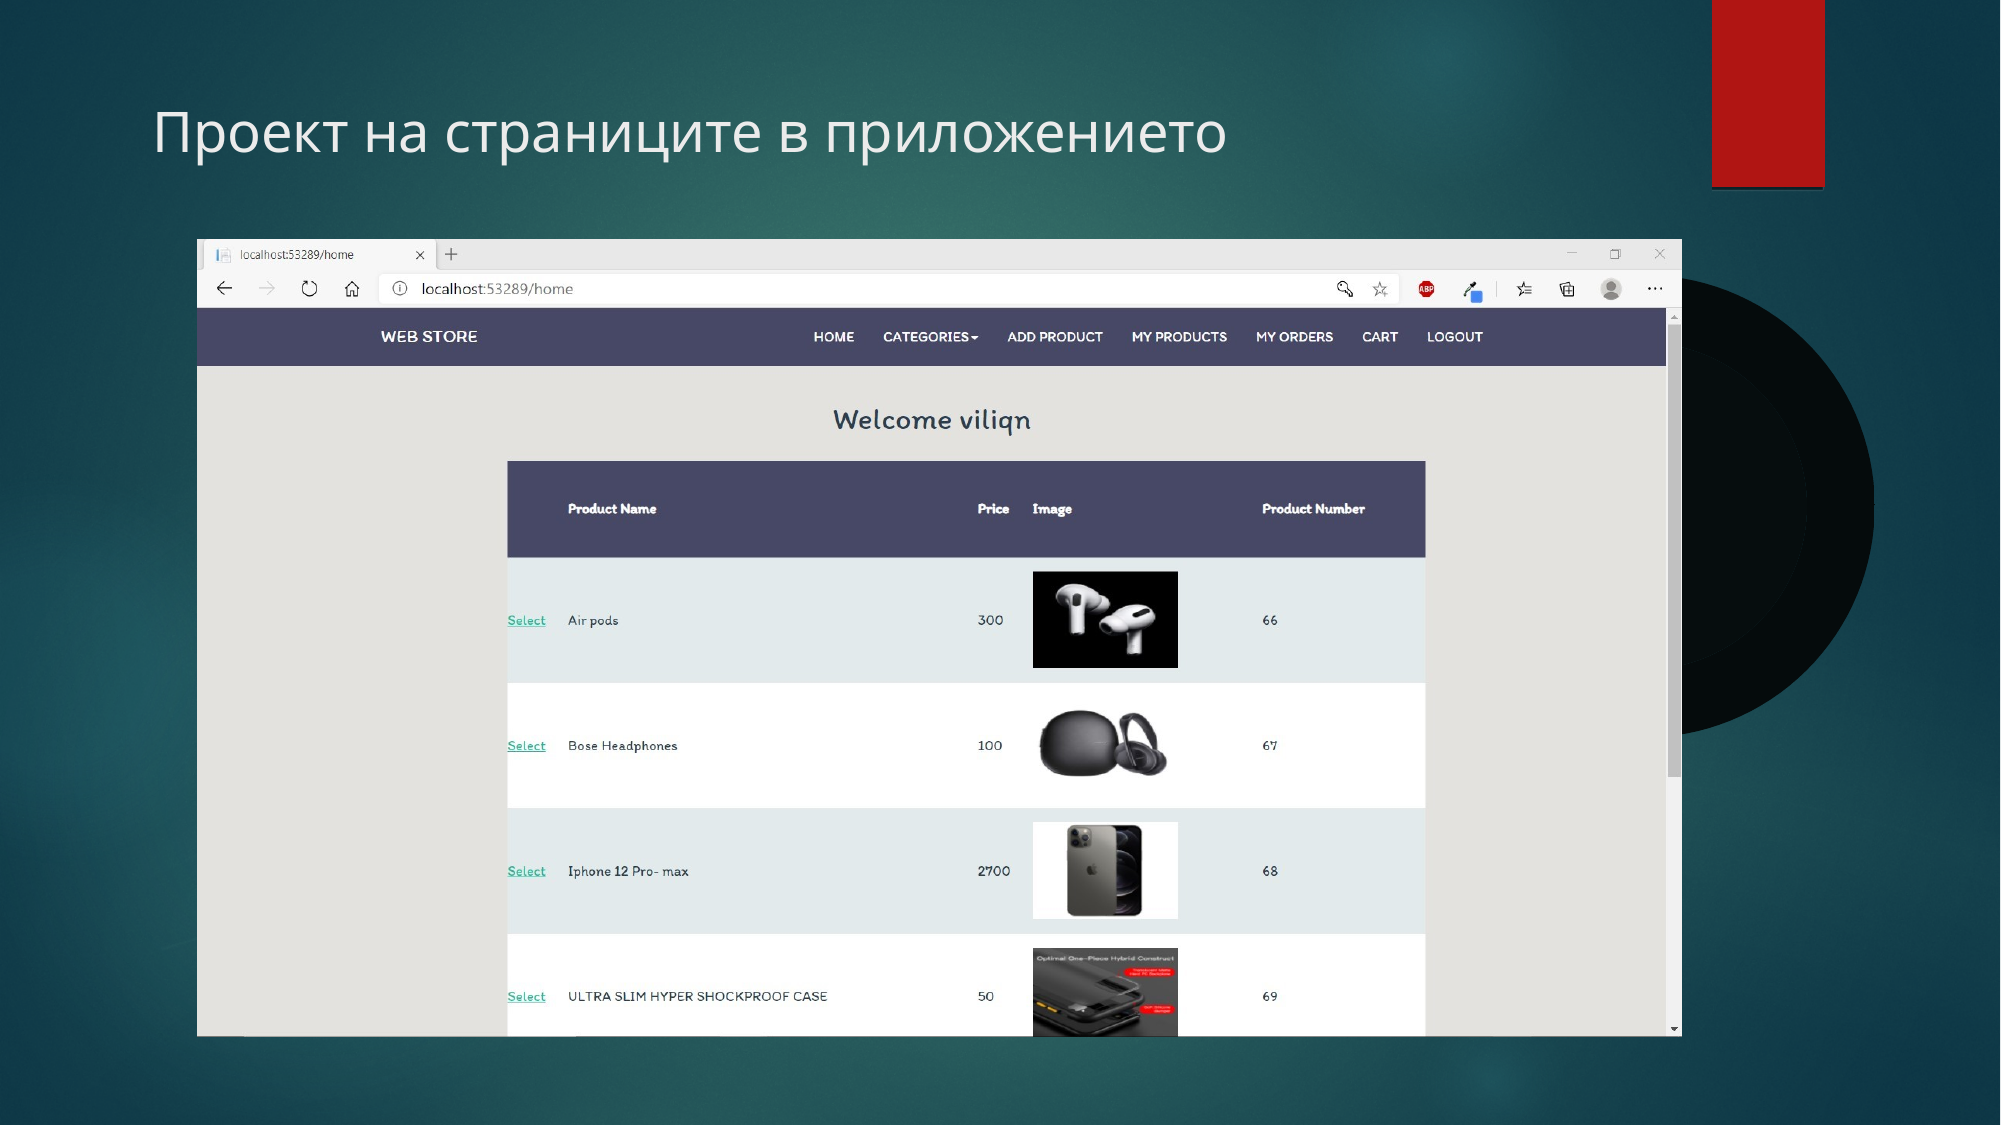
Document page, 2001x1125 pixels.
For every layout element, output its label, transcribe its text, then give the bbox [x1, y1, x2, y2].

picture [197, 239, 1682, 1037]
title Проект на страниците в приложението [137, 88, 1863, 307]
